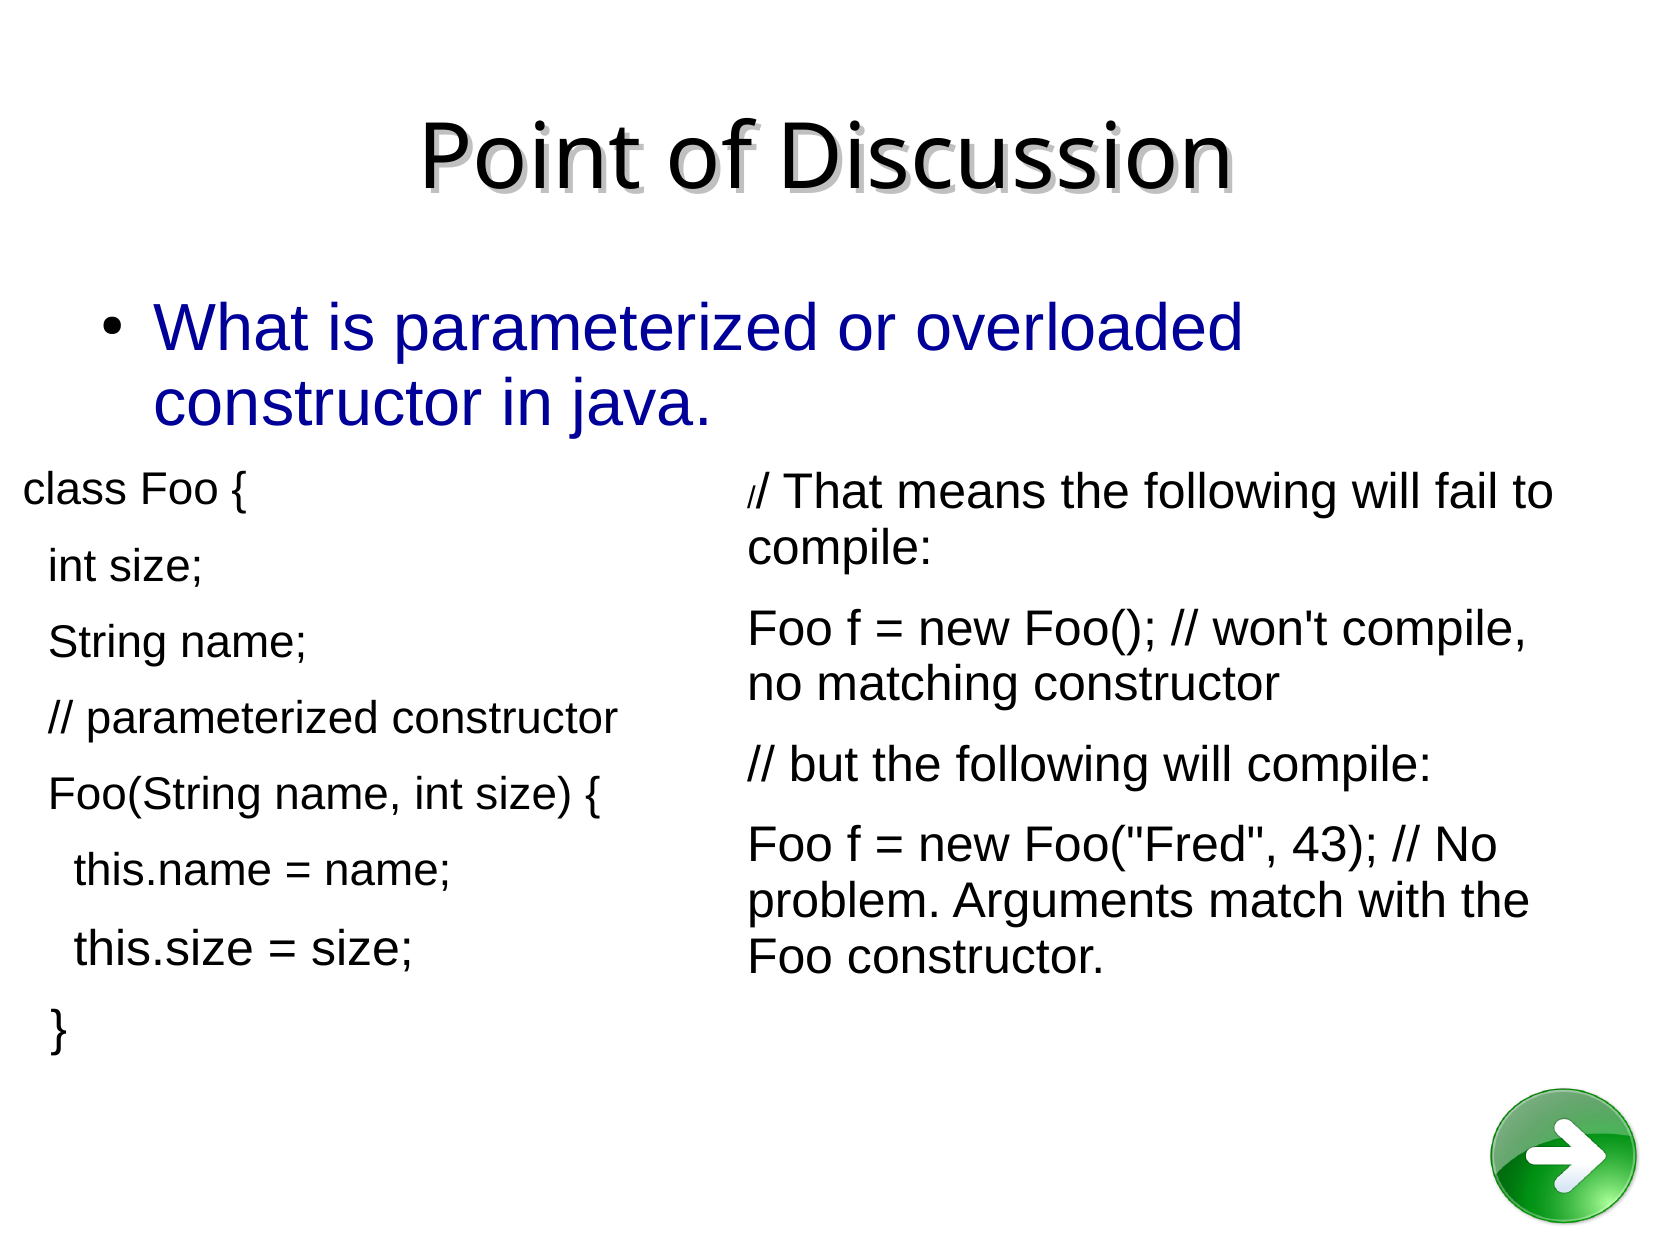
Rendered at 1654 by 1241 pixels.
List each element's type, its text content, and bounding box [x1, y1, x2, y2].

text_box // That means the following will fail to compile: Foo f = new Foo(); // won't compile, no matching constructor // but the following will compile: Foo f = new Foo("Fred", 43); // No problem. Arguments match with the Foo constructor. [732, 456, 1583, 1077]
picture [1488, 1086, 1641, 1227]
text_box class Foo { int size; String name; // parameterized constructor Foo(String name, int size) { this.name = name; this.size = size; } [7, 456, 1406, 1146]
list What is parameterized or overloaded constructor in java. [82, 290, 1571, 1010]
title Point of Discussion [82, 49, 1571, 257]
